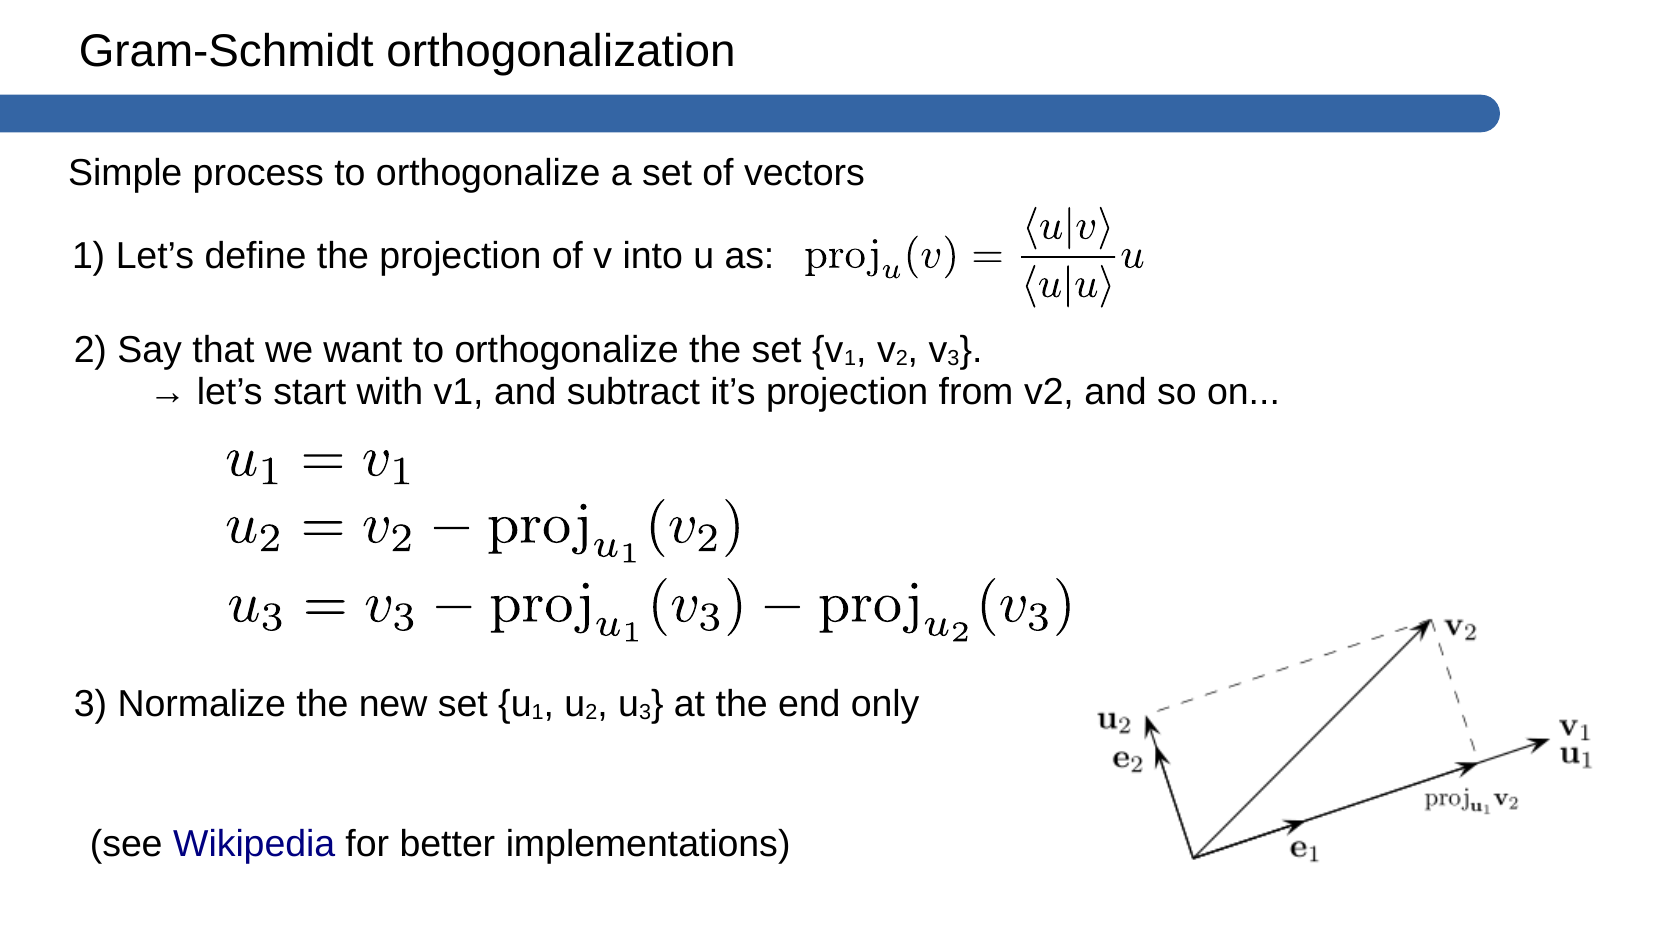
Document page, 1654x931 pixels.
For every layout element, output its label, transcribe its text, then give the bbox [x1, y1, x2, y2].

text_box 1) Let’s define the projection of v into u as: [57, 227, 790, 284]
text_box 2) Say that we want to orthogonalize the set {v1, v2, v3}. → let’s start with v1, and subtract it’s projection from v2, and so on... [59, 321, 1388, 420]
picture [802, 205, 1146, 310]
text_box (see Wikipedia for better implementations) [75, 815, 806, 873]
text_box Simple process to orthogonalize a set of vectors [53, 143, 881, 201]
picture [225, 499, 739, 563]
text_box 3) Normalize the new set {u1, u2, u3} at the end only [59, 675, 976, 751]
picture [225, 575, 1619, 882]
title Gram-Schmidt orthogonalization [78, 25, 1568, 77]
picture [225, 450, 410, 485]
